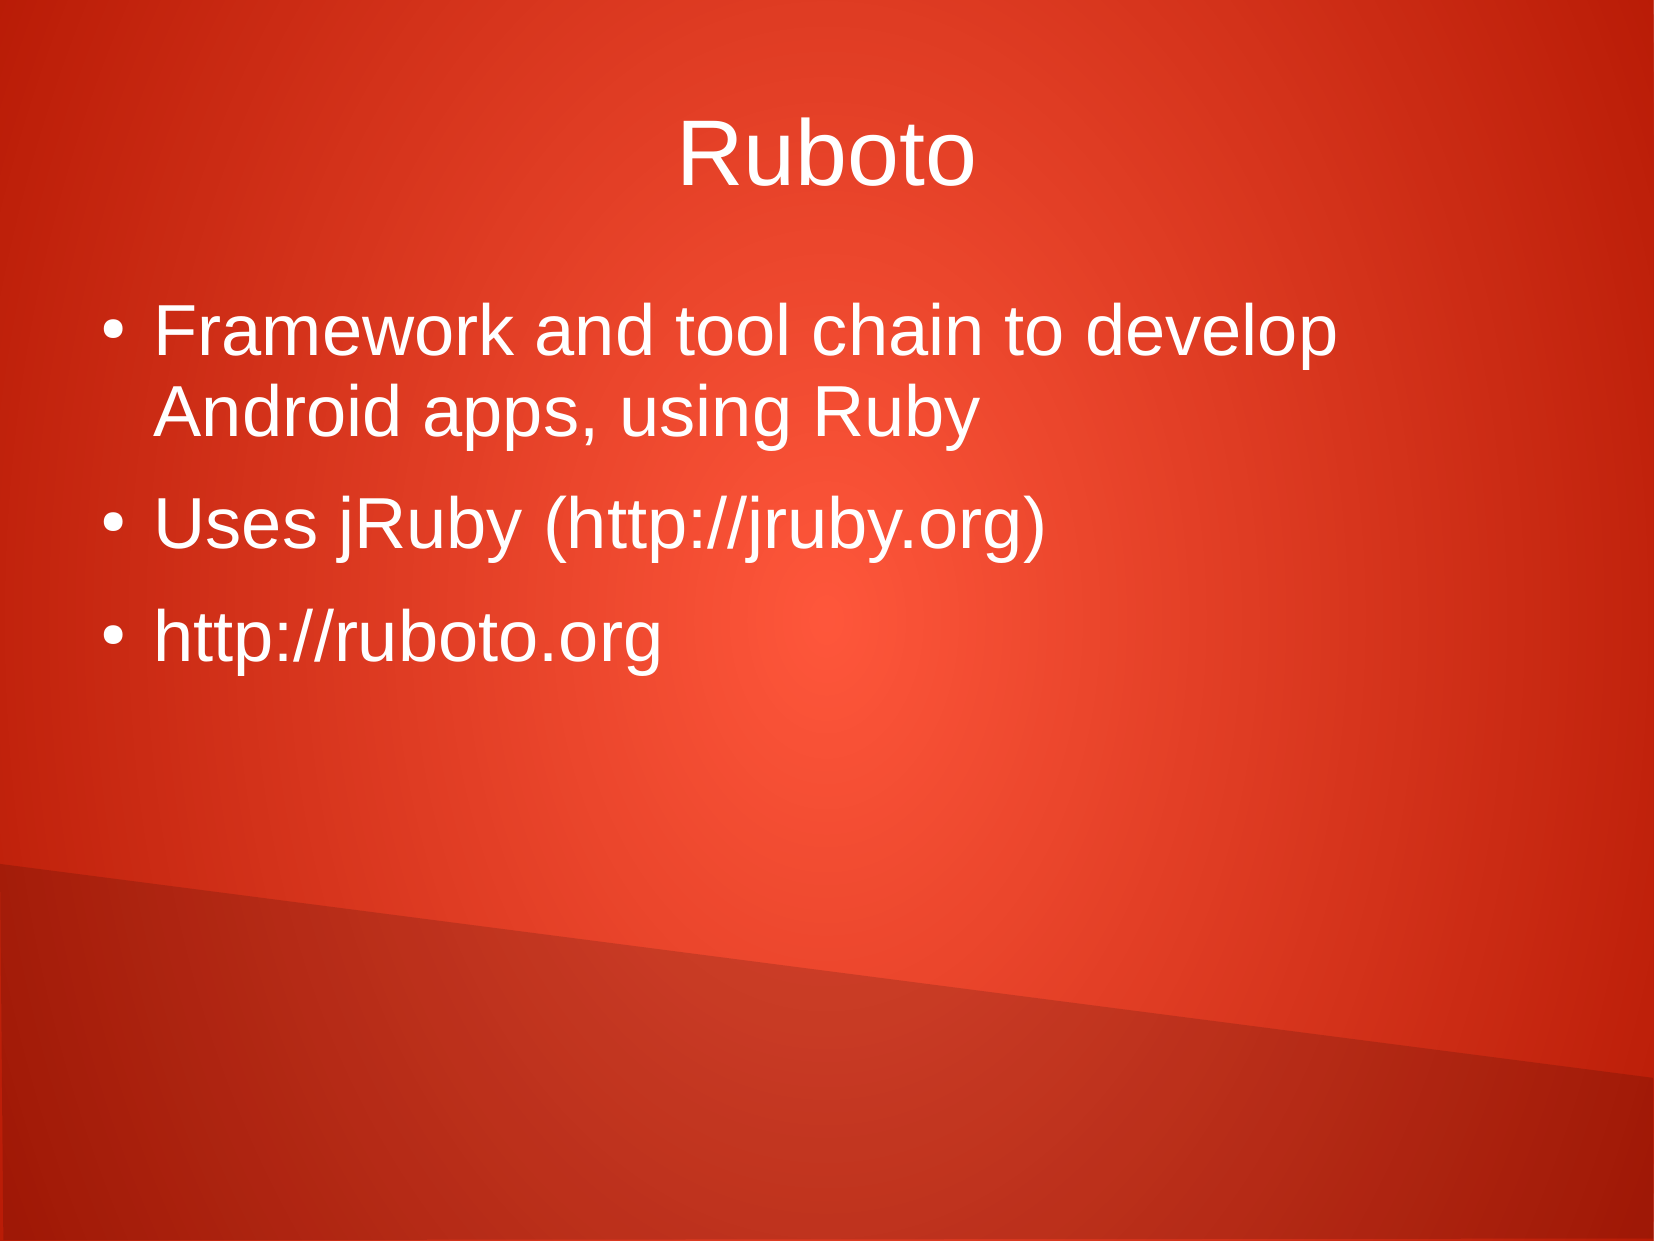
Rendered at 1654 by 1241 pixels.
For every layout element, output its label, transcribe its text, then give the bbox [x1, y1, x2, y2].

list Framework and tool chain to develop Android apps, using Ruby Uses jRuby (http://jruby.org) http://ruboto.org [82, 290, 1571, 1010]
title Ruboto [82, 49, 1571, 257]
